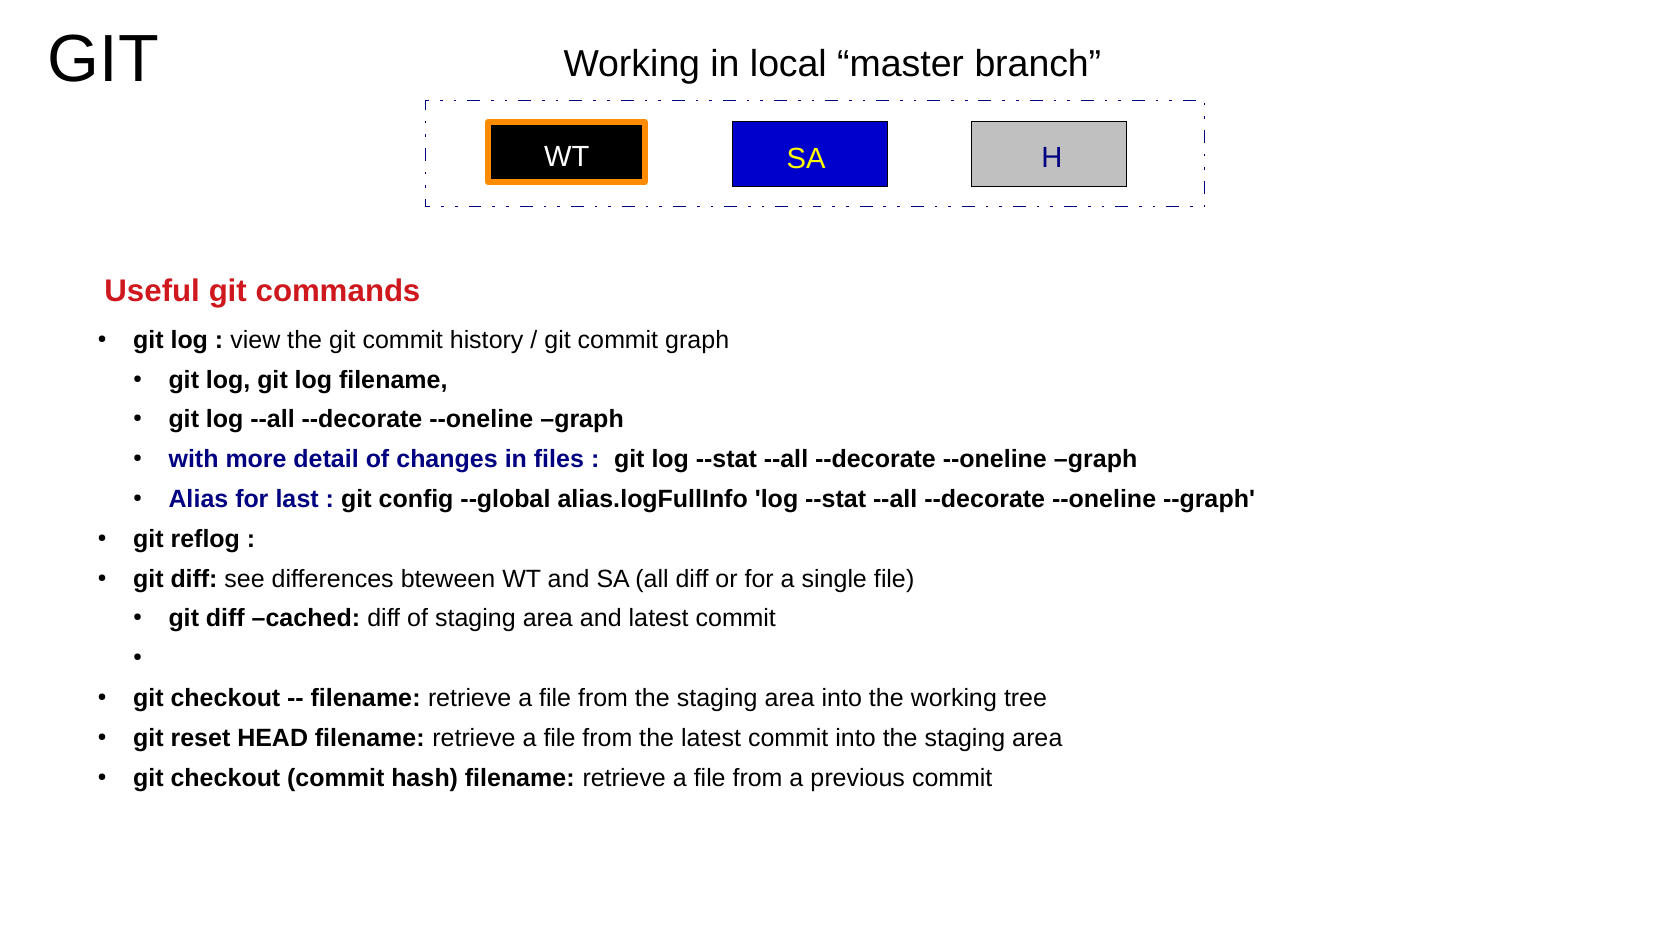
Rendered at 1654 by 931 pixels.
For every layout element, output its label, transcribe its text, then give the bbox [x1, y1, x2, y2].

title GIT [5, 5, 201, 111]
text_box WT [519, 129, 615, 184]
text_box H [986, 133, 1117, 182]
text_box SA [751, 134, 861, 183]
text_box [425, 100, 1205, 207]
text_box Working in local “master branch” [548, 35, 1117, 93]
text_box Useful git commands [89, 265, 436, 318]
text_box git log : view the git commit history / git commit graph git log, git log filename, git log --all --decorate --oneline –graph with more detail of changes in files : git log --stat --all --decorate --oneline –graph Alias for last : git config --global alias.logFullInfo 'log --stat --all --decorate --oneline --graph' git reflog : git diff: see differences bteween WT and SA (all diff or for a single file) git diff –cached: diff of staging area and latest commit git checkout -- filename: retrieve a file from the staging area into the working tree git reset HEAD filename: retrieve a file from the latest commit into the staging area git checkout (commit hash) filename: retrieve a file from a previous commit [82, 318, 1418, 799]
